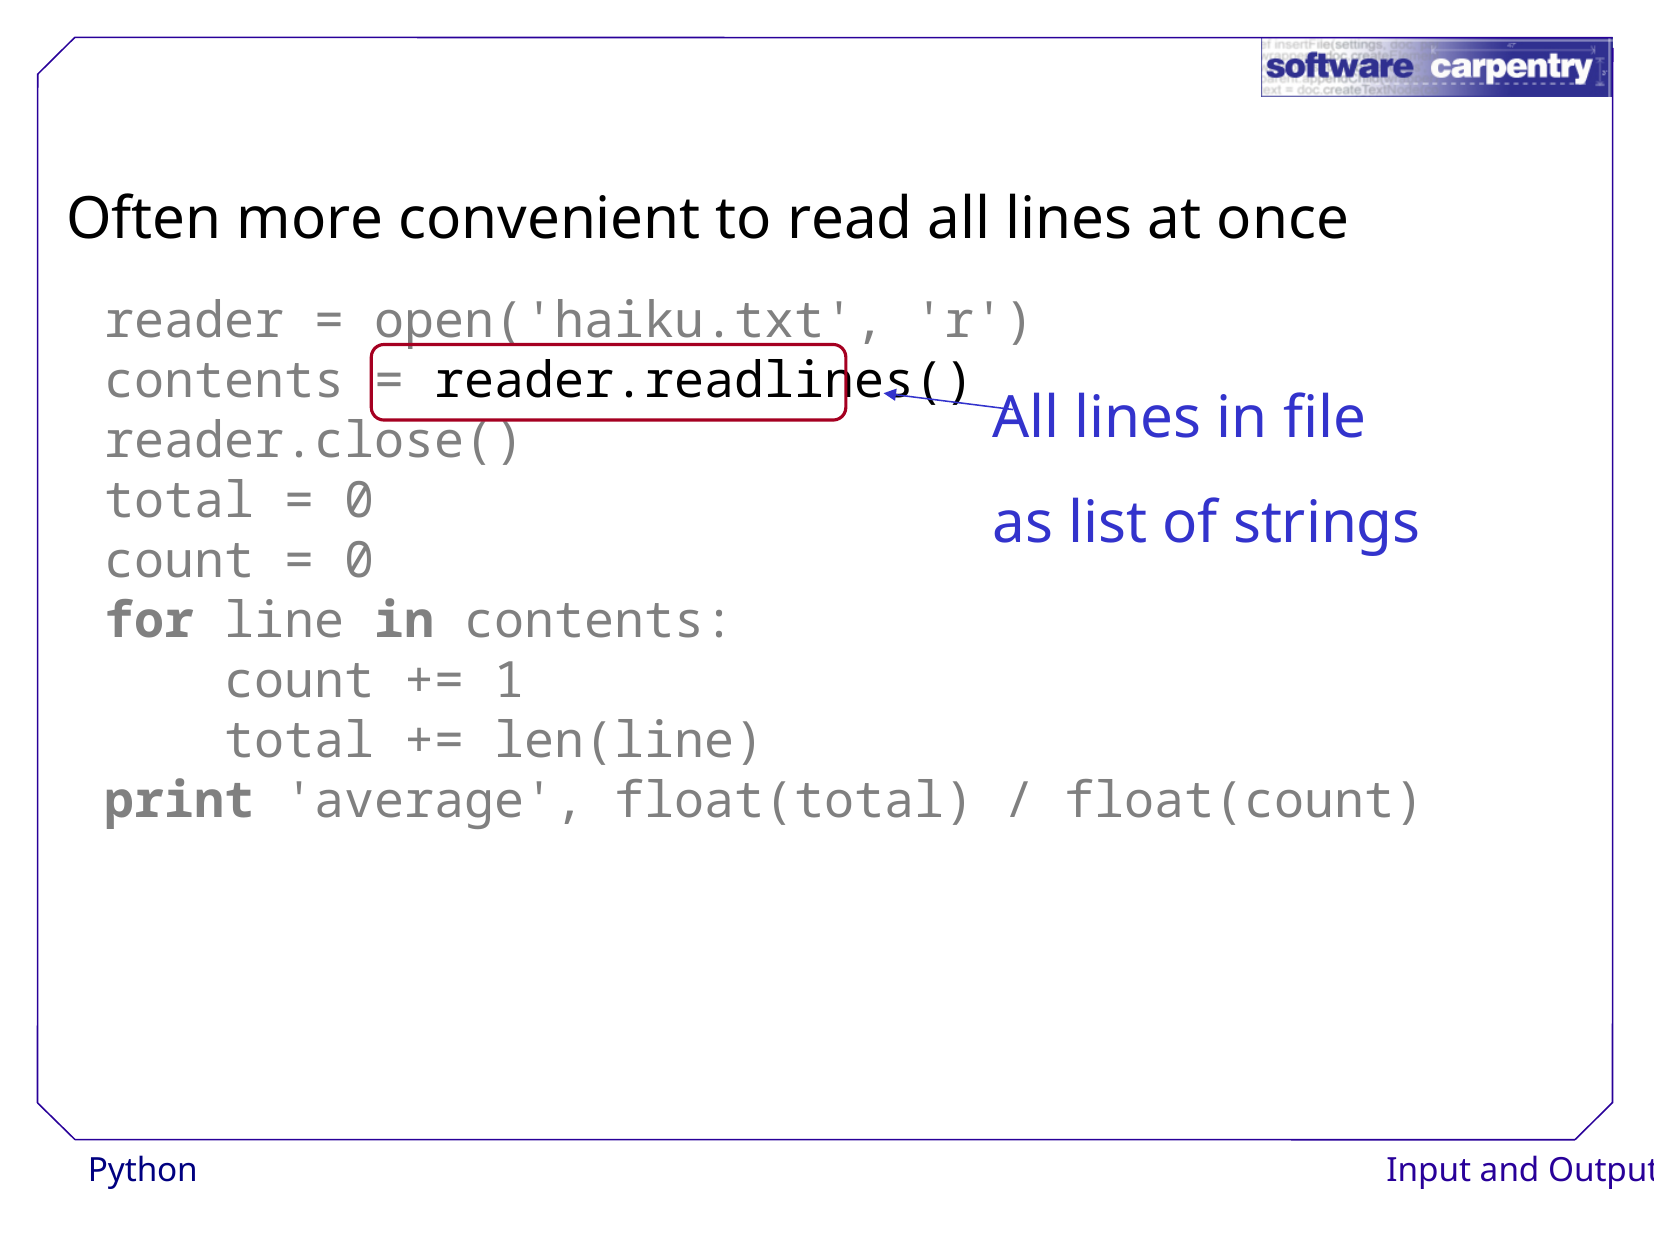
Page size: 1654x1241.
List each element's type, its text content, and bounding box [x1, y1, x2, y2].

picture [1261, 39, 1613, 97]
text_box reader = open('haiku.txt', 'r') contents = reader.readlines() reader.close() total = 0 count = 0 for line in contents: count += 1 total += len(line) print 'average', float(total) / float(count) [89, 279, 1512, 923]
text_box All lines in file as list of strings [977, 336, 1587, 562]
text_box Often more convenient to read all lines at once [51, 138, 1514, 259]
